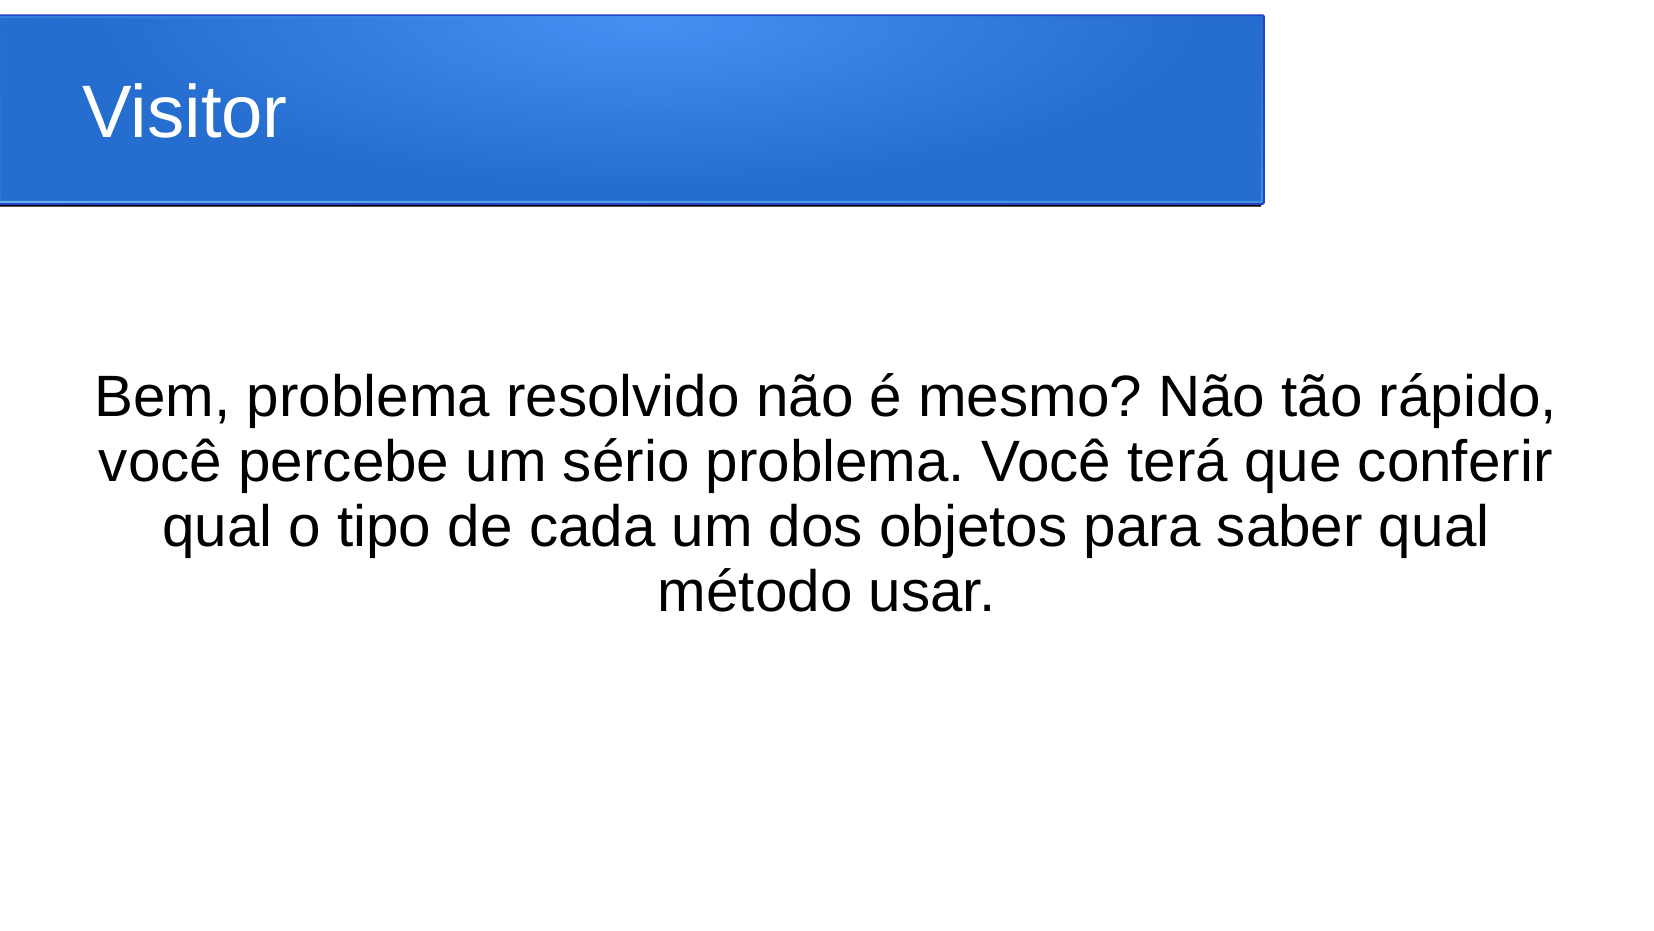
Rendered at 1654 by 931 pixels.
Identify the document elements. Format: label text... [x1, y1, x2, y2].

subtitle Bem, problema resolvido não é mesmo? Não tão rápido, você percebe um sério problema. Você terá que conferir qual o tipo de cada um dos objetos para saber qual método usar. [82, 224, 1571, 764]
title Visitor [82, 35, 1235, 189]
